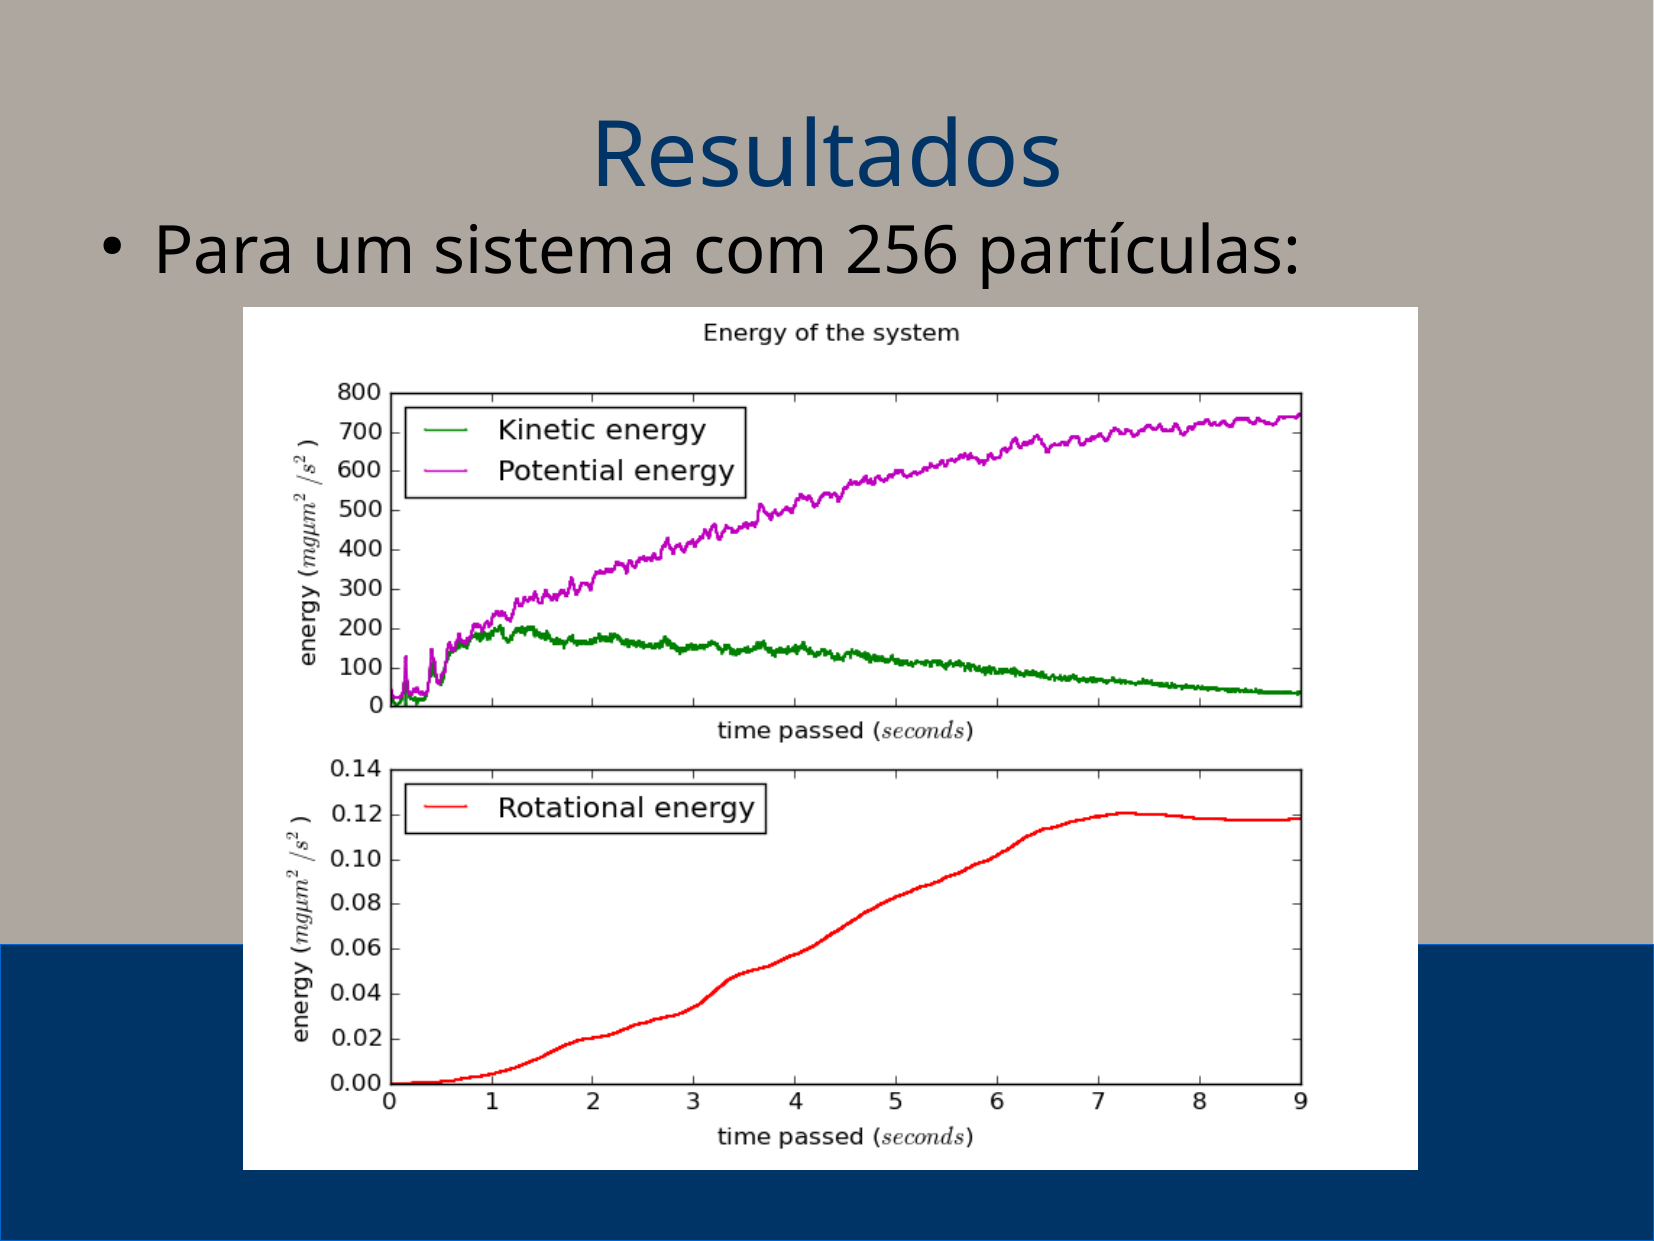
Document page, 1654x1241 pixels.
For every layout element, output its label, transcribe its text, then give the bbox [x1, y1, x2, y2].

list Para um sistema com 256 partículas: [82, 255, 1571, 922]
title Resultados [82, 47, 1571, 255]
picture [243, 307, 1418, 1170]
text_box [0, 944, 1654, 1241]
